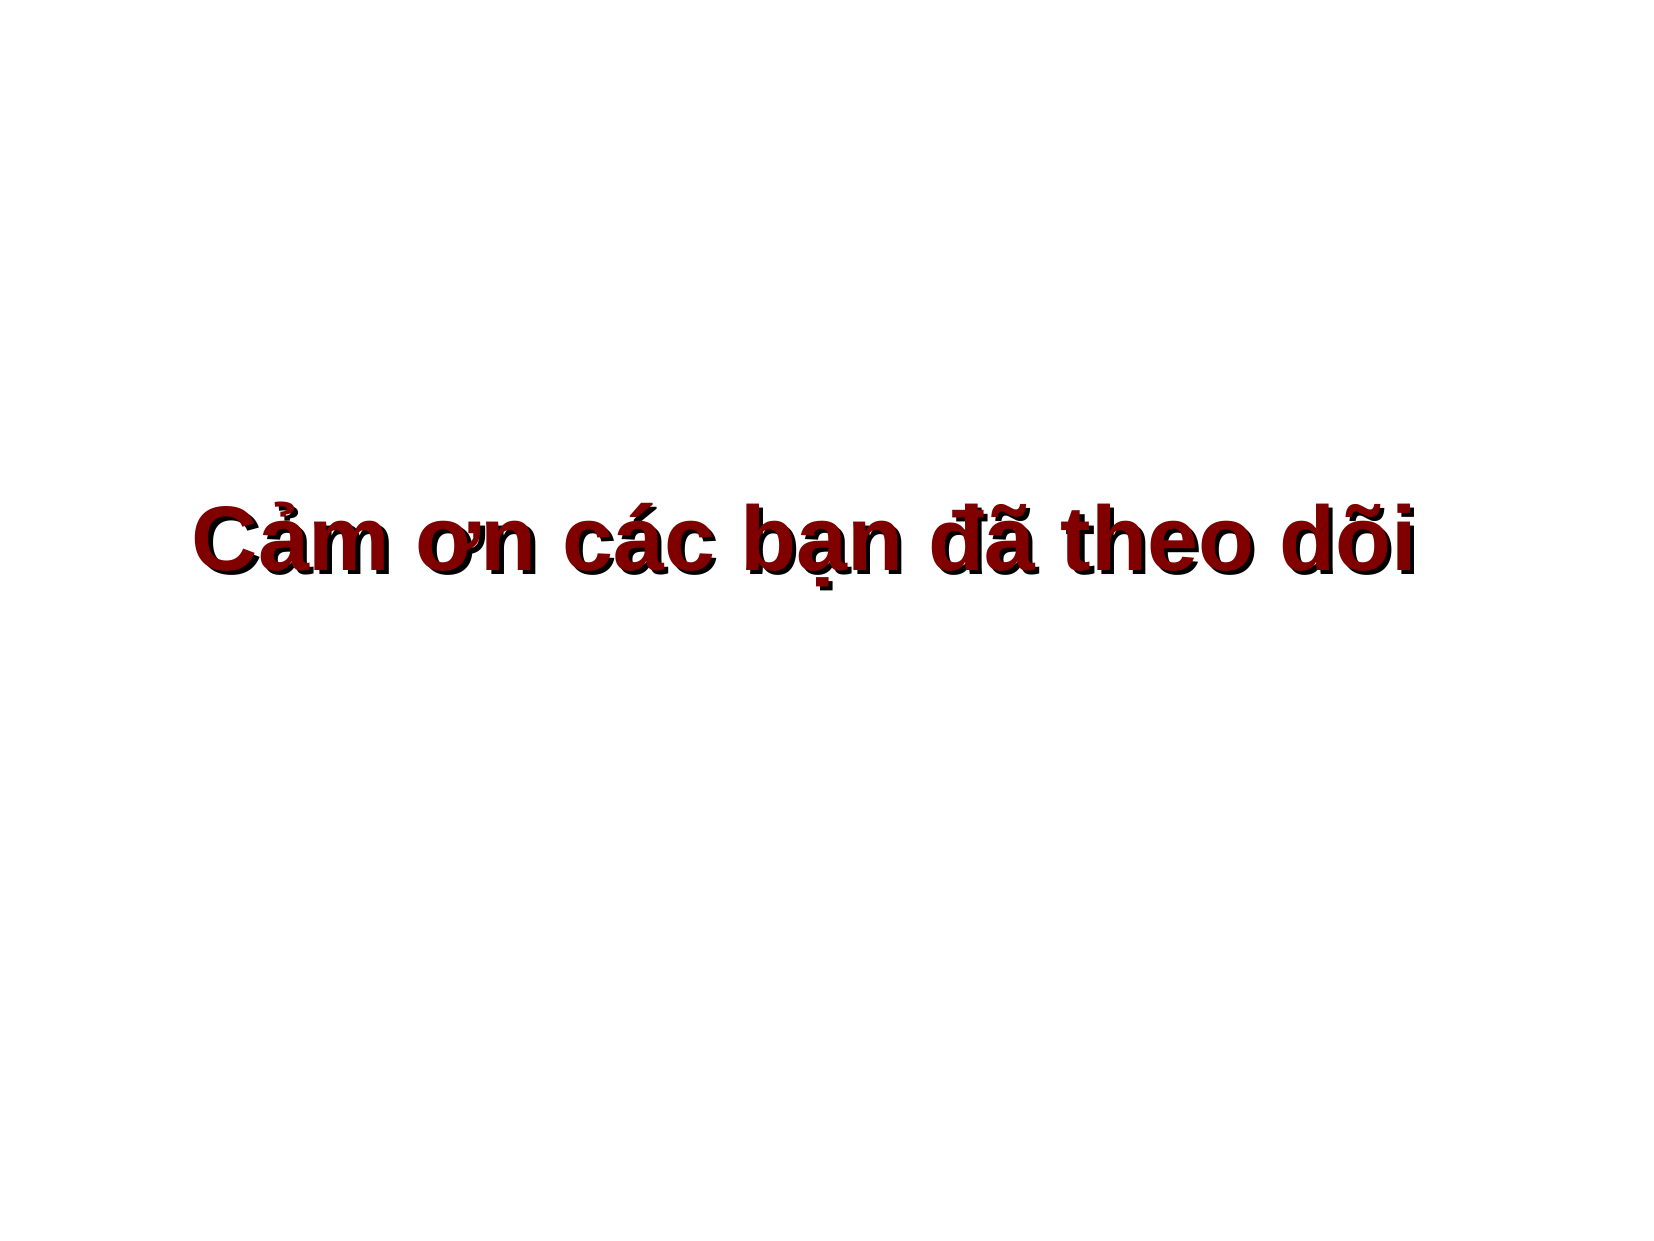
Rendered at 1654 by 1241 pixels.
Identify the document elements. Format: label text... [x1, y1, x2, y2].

title Cảm ơn các bạn đã theo dõi [86, 435, 1576, 643]
